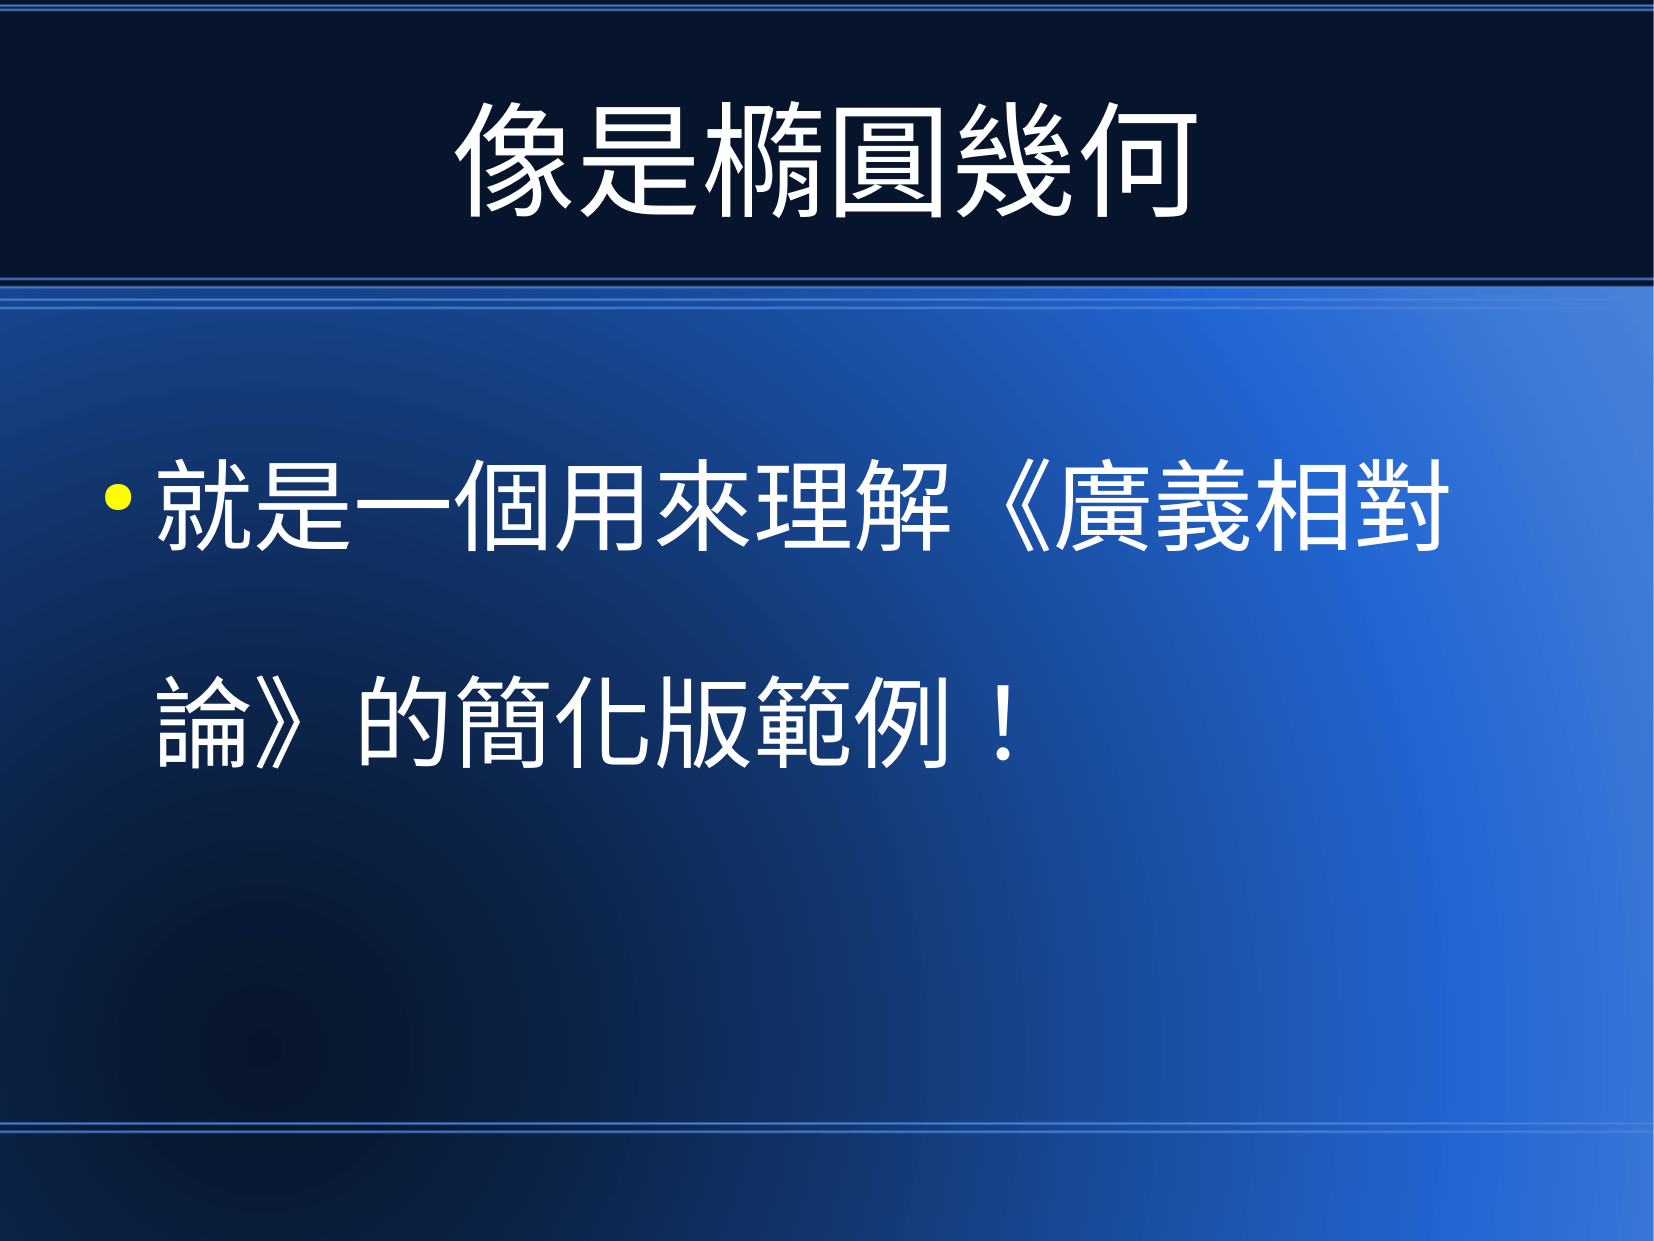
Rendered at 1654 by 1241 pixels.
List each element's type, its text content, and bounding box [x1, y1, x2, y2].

title 像是橢圓幾何 [82, 49, 1571, 257]
list 就是一個用來理解《廣義相對論》的簡化版範例！ [82, 355, 1571, 1241]
picture [0, 0, 1654, 1241]
